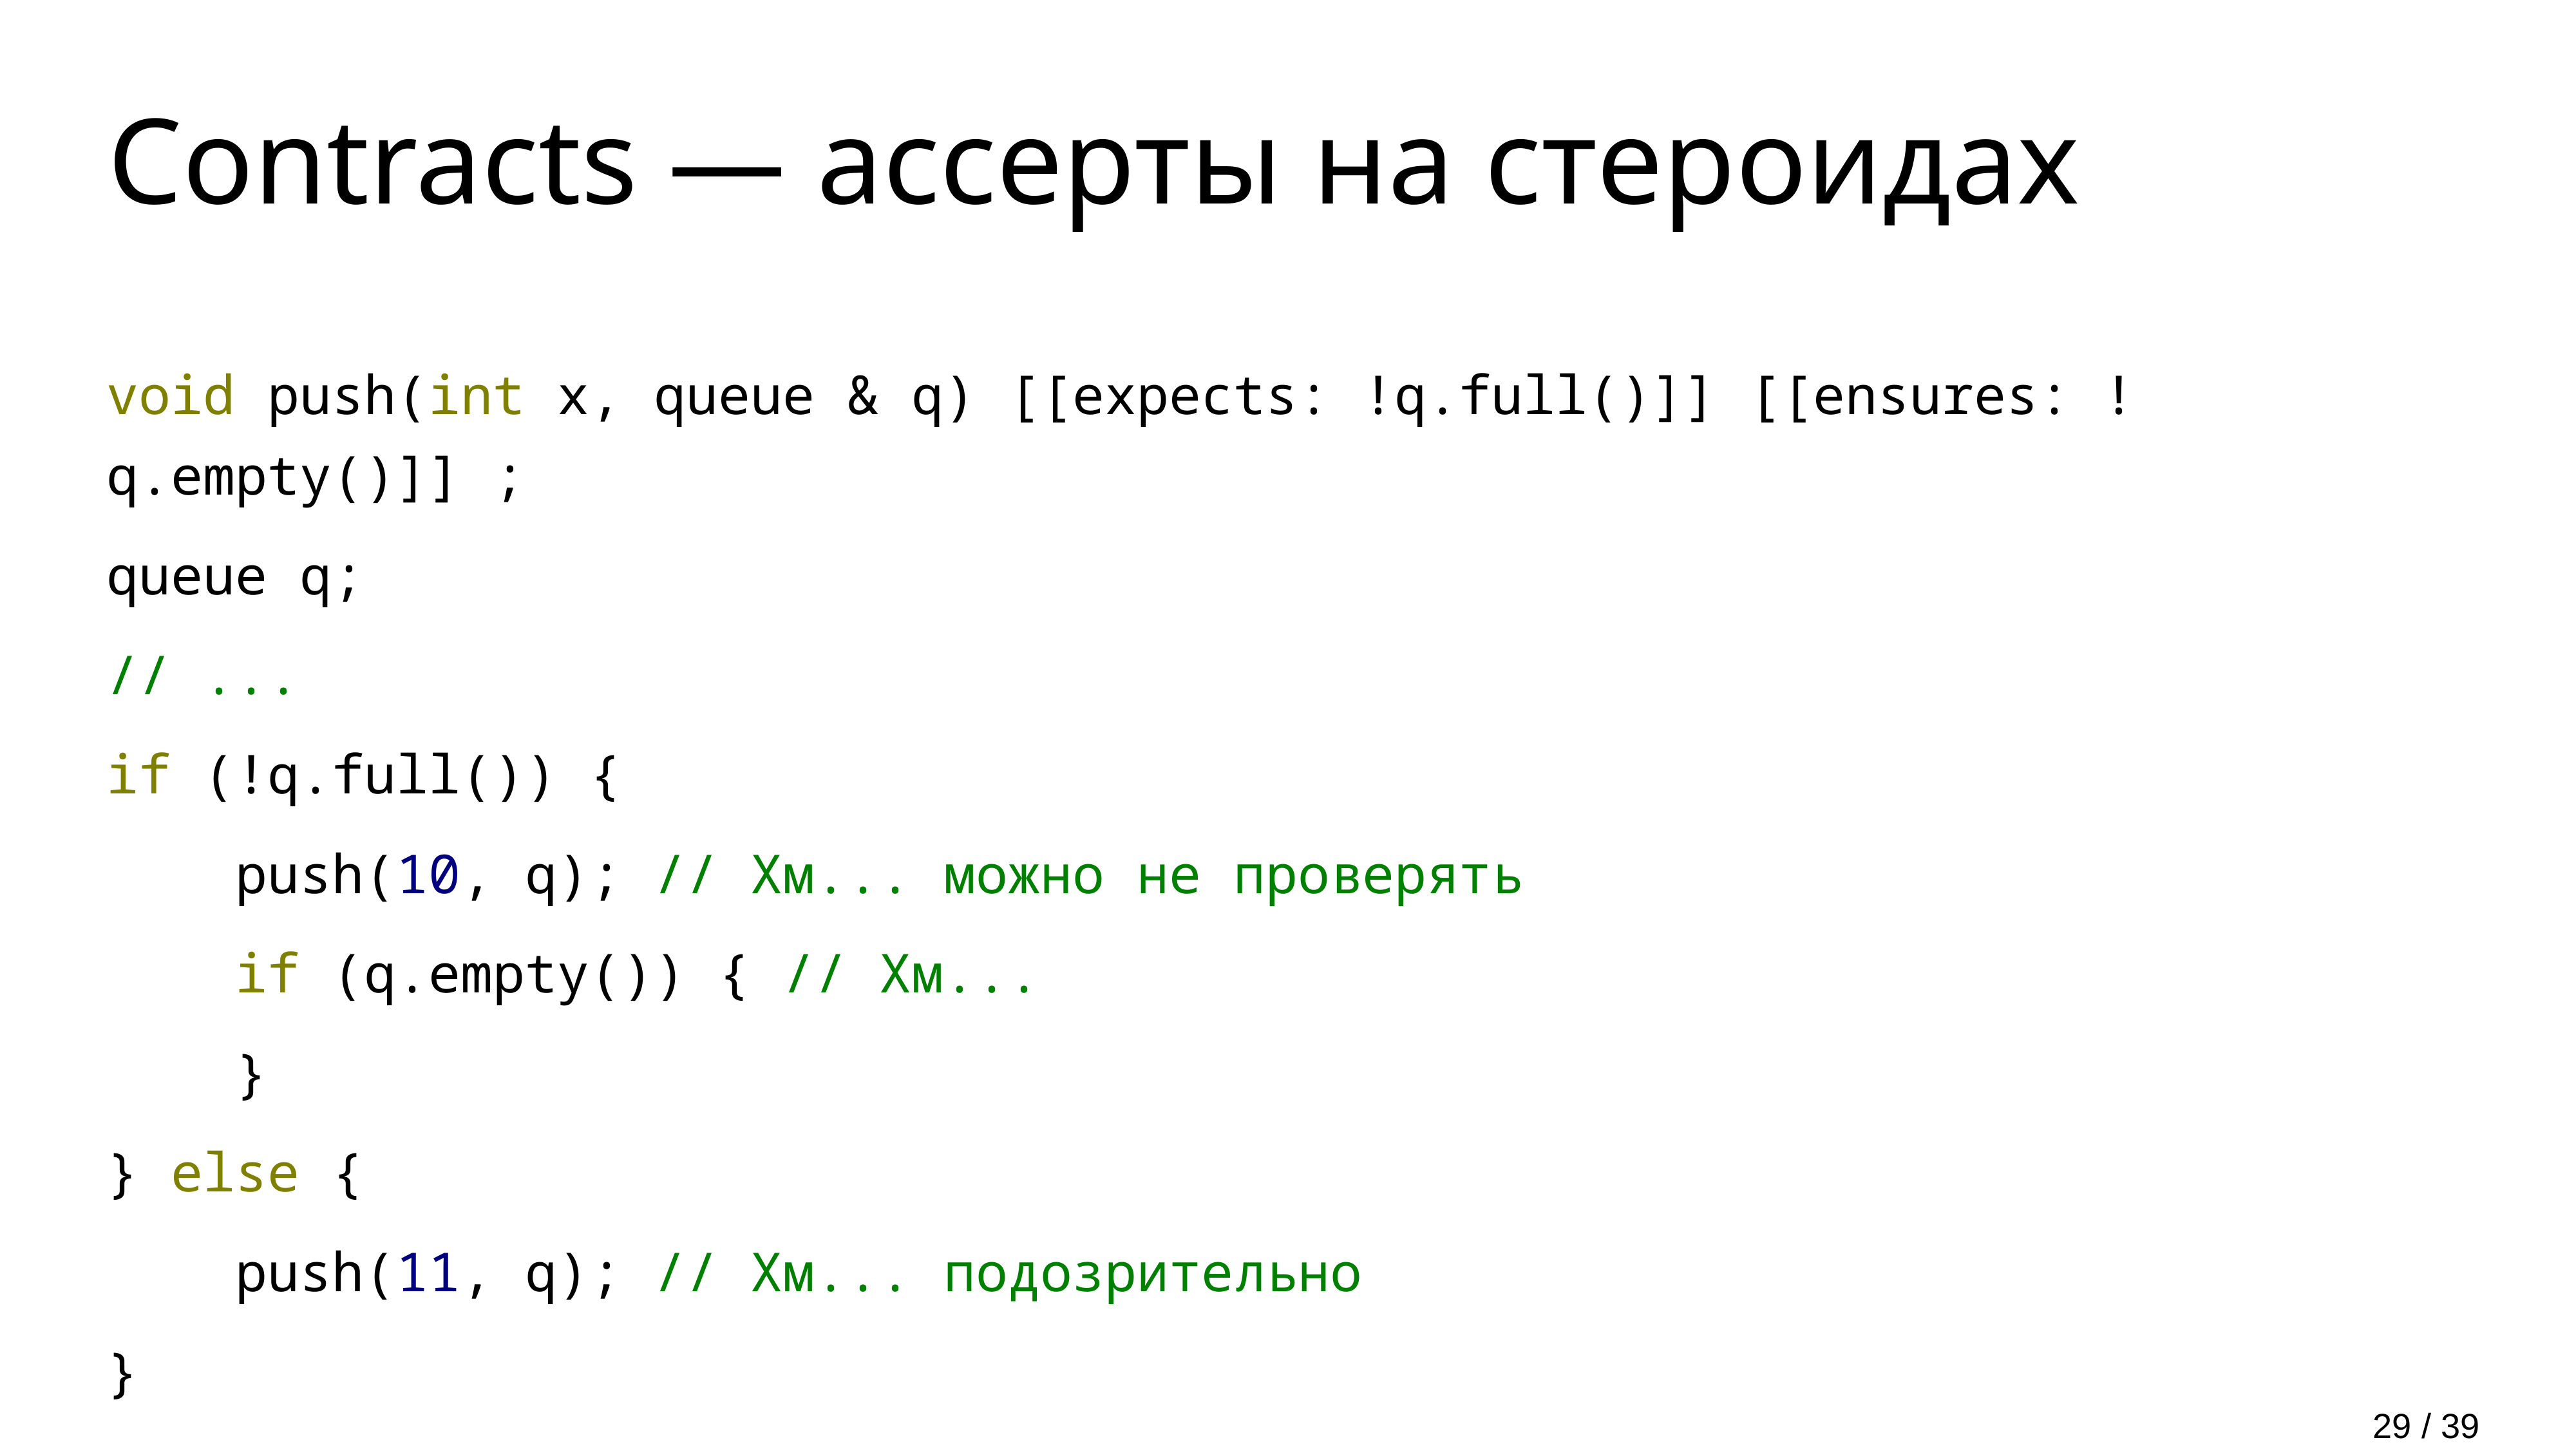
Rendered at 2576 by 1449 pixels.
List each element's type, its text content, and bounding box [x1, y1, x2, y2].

title Contracts — ассерты на стероидах [108, 80, 2468, 242]
text_box <number> / 39 [2363, 1402, 2576, 1449]
list void push(int x, queue & q) [[expects: !q.full()]] [[ensures: !q.empty()]] ; queue q; // ... if (!q.full()) { push(10, q); // Хм... можно не проверять if (q.empty()) { // Хм... } } else { push(11, q); // Хм... подозрительно } [0, 295, 2576, 1449]
